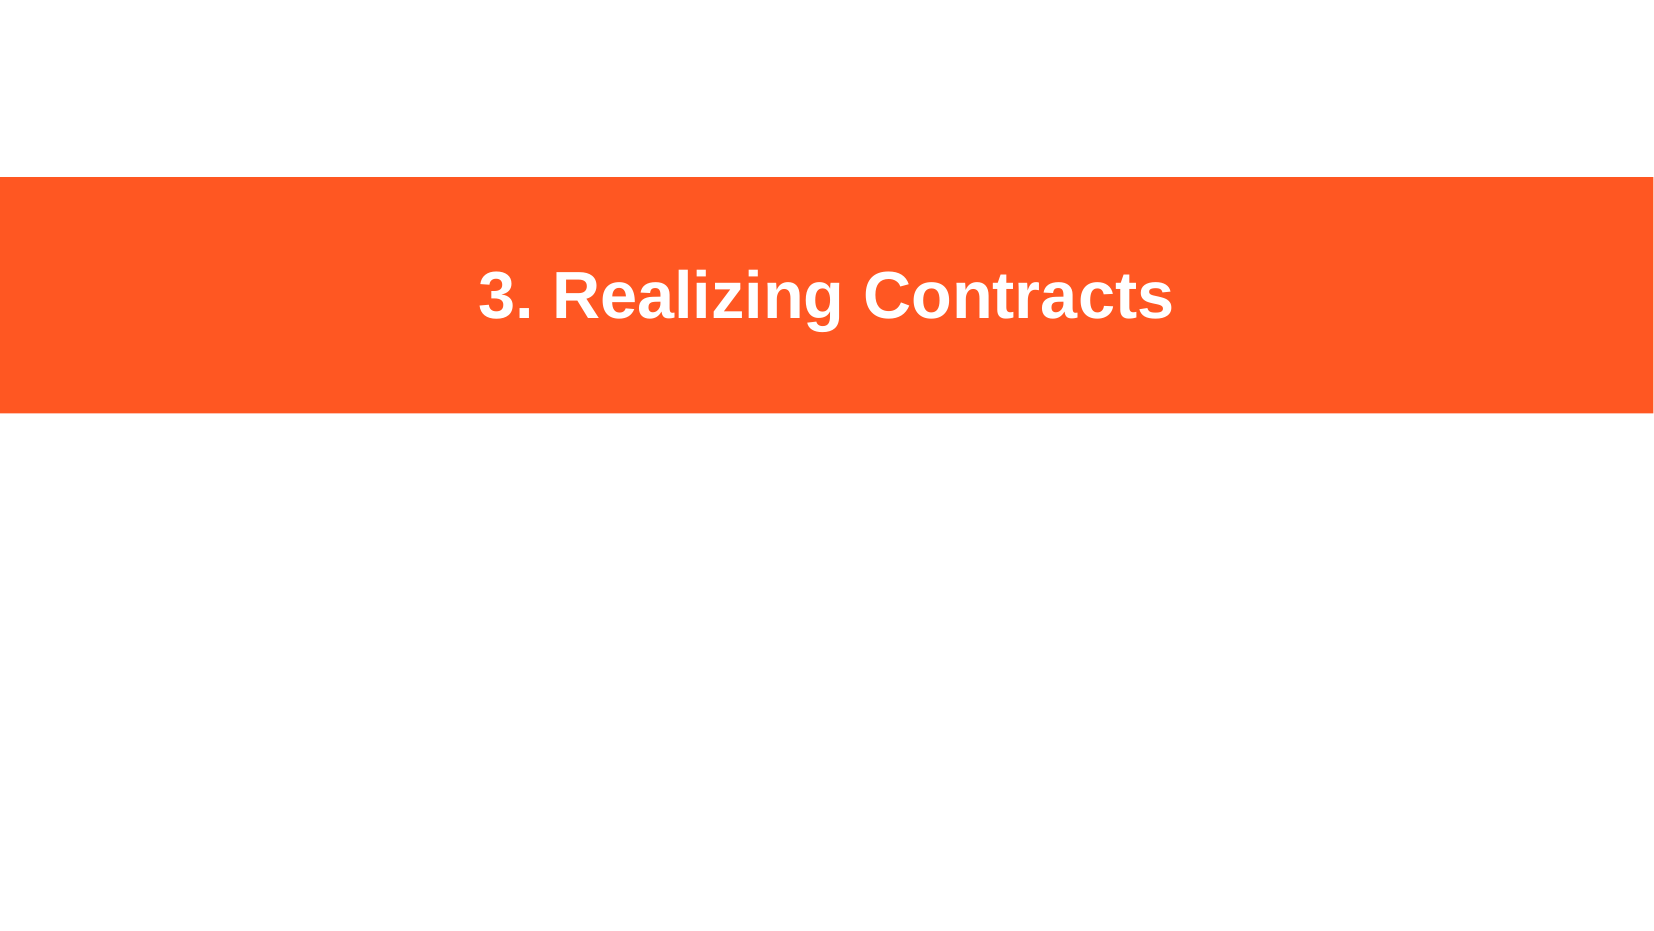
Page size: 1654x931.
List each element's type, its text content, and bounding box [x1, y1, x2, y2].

title 3. Realizing Contracts [0, 177, 1654, 414]
